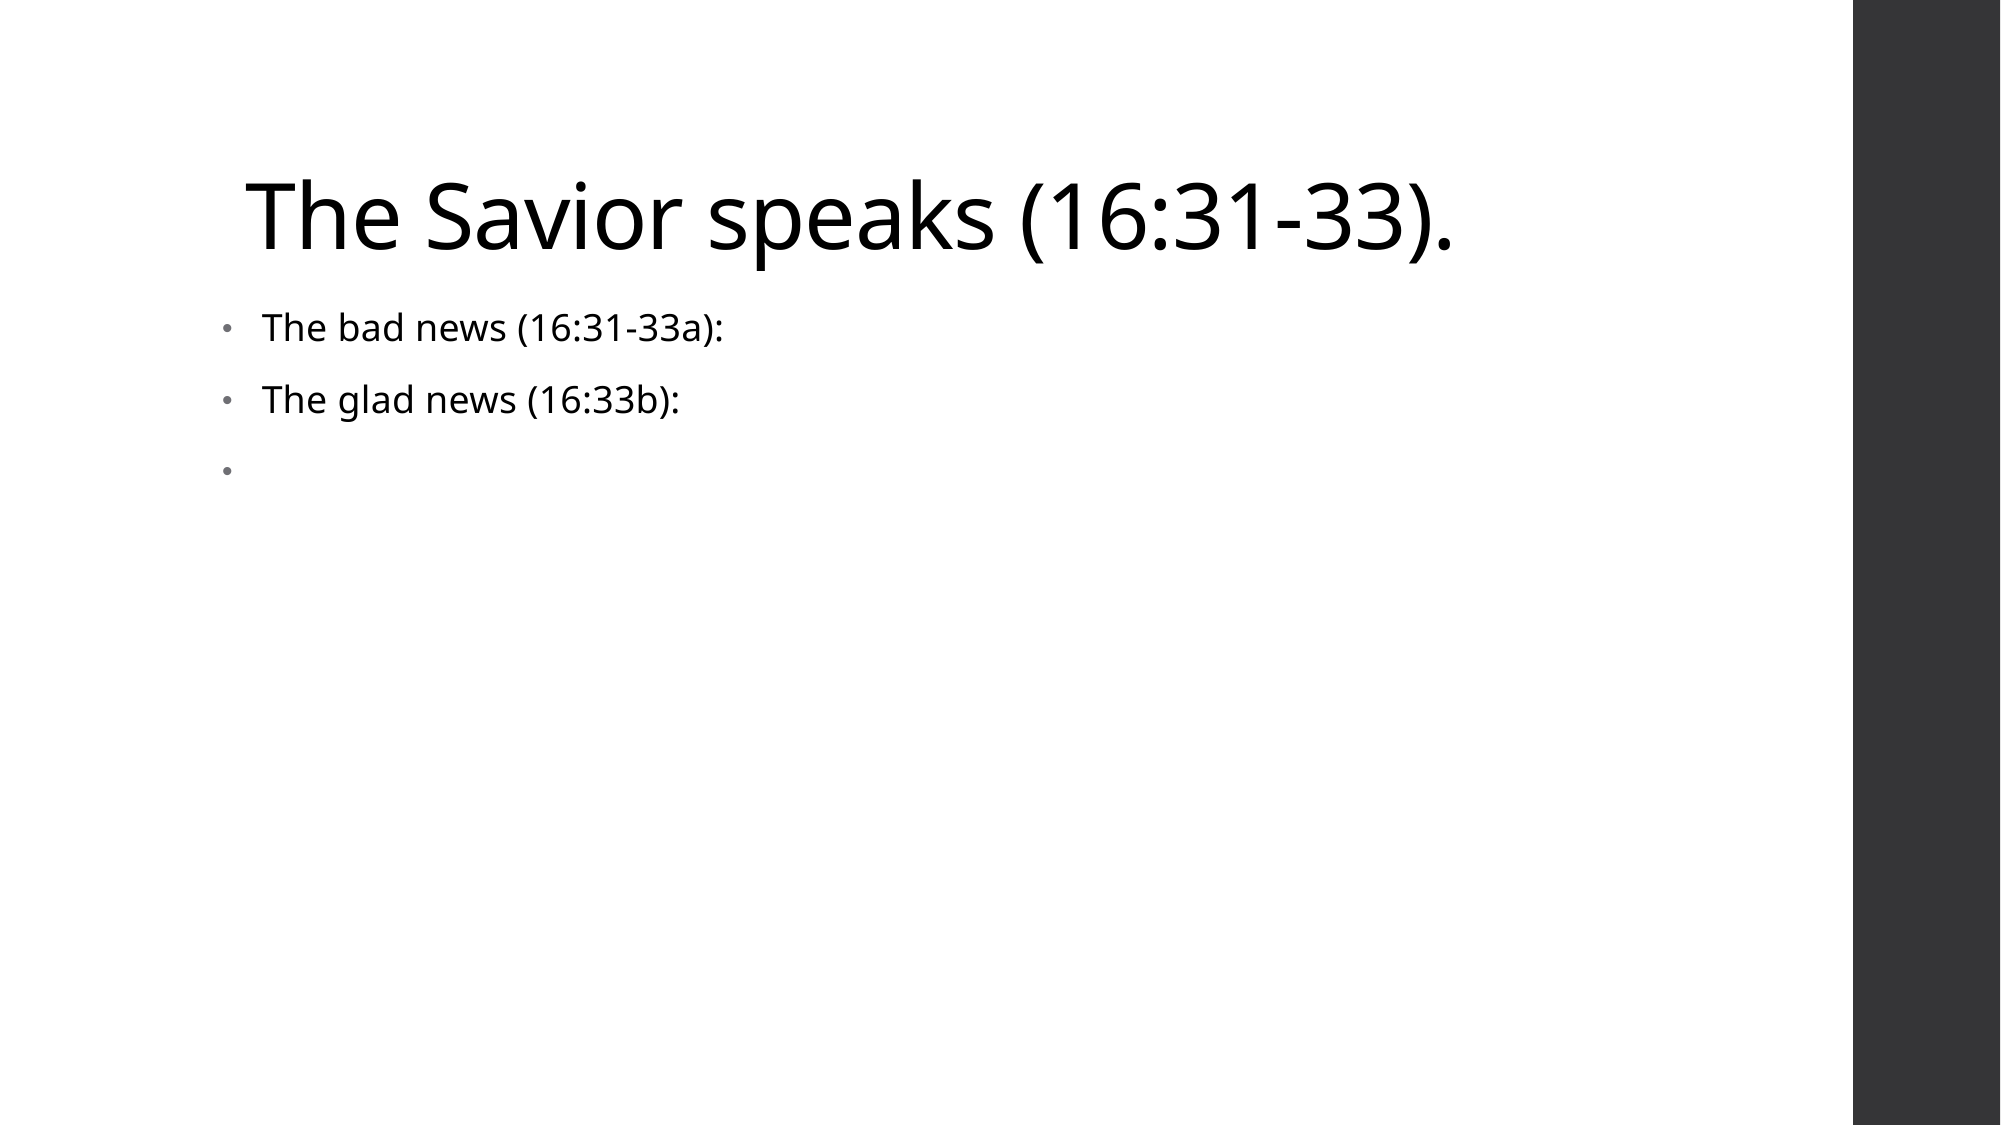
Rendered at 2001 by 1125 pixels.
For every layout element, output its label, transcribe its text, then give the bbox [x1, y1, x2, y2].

title The Savior speaks (16:31-33). [206, 60, 1797, 278]
list The bad news (16:31-33a): The glad news (16:33b): [206, 299, 1617, 1014]
